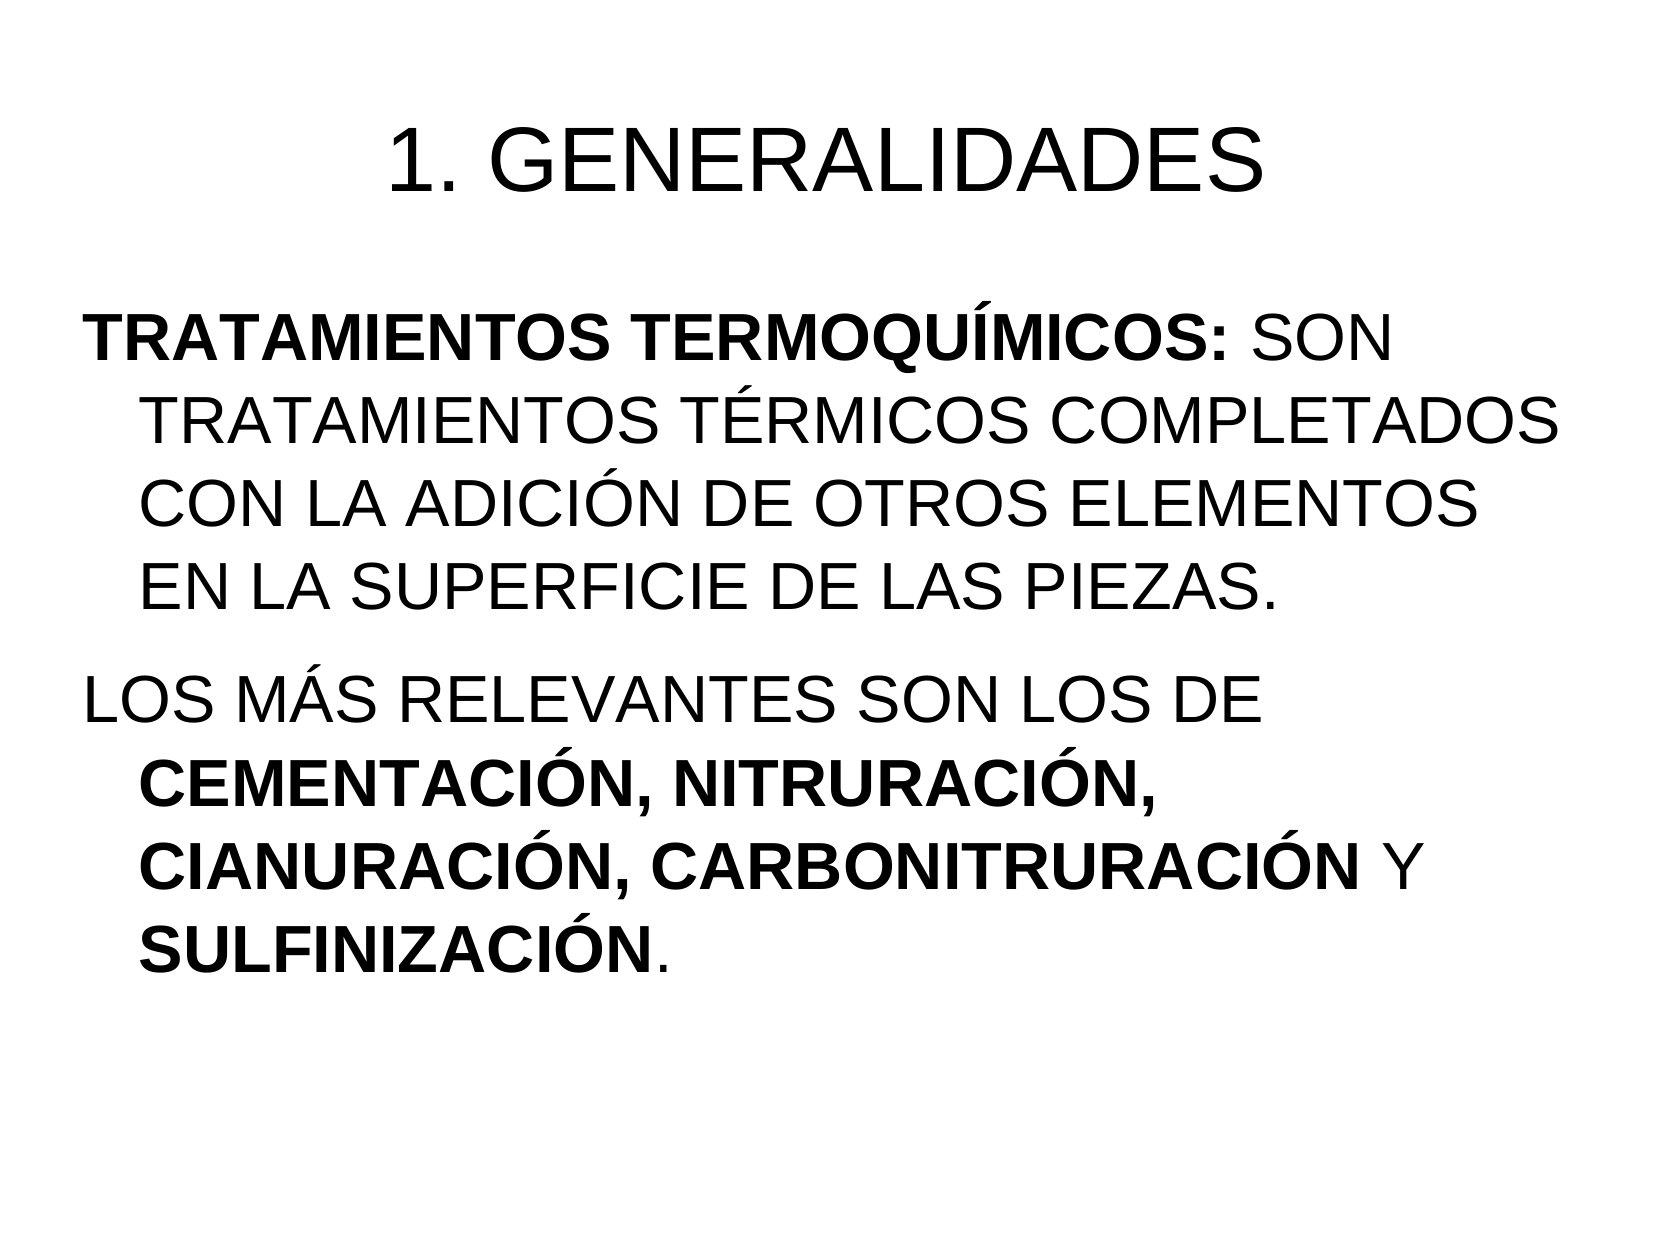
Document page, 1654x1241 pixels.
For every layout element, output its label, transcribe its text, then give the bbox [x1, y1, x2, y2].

list TRATAMIENTOS TERMOQUÍMICOS: SON TRATAMIENTOS TÉRMICOS COMPLETADOS CON LA ADICIÓN DE OTROS ELEMENTOS EN LA SUPERFICIE DE LAS PIEZAS. LOS MÁS RELEVANTES SON LOS DE CEMENTACIÓN, NITRURACIÓN, CIANURACIÓN, CARBONITRURACIÓN Y SULFINIZACIÓN. [82, 290, 1571, 1109]
title 1. GENERALIDADES [82, 56, 1571, 249]
